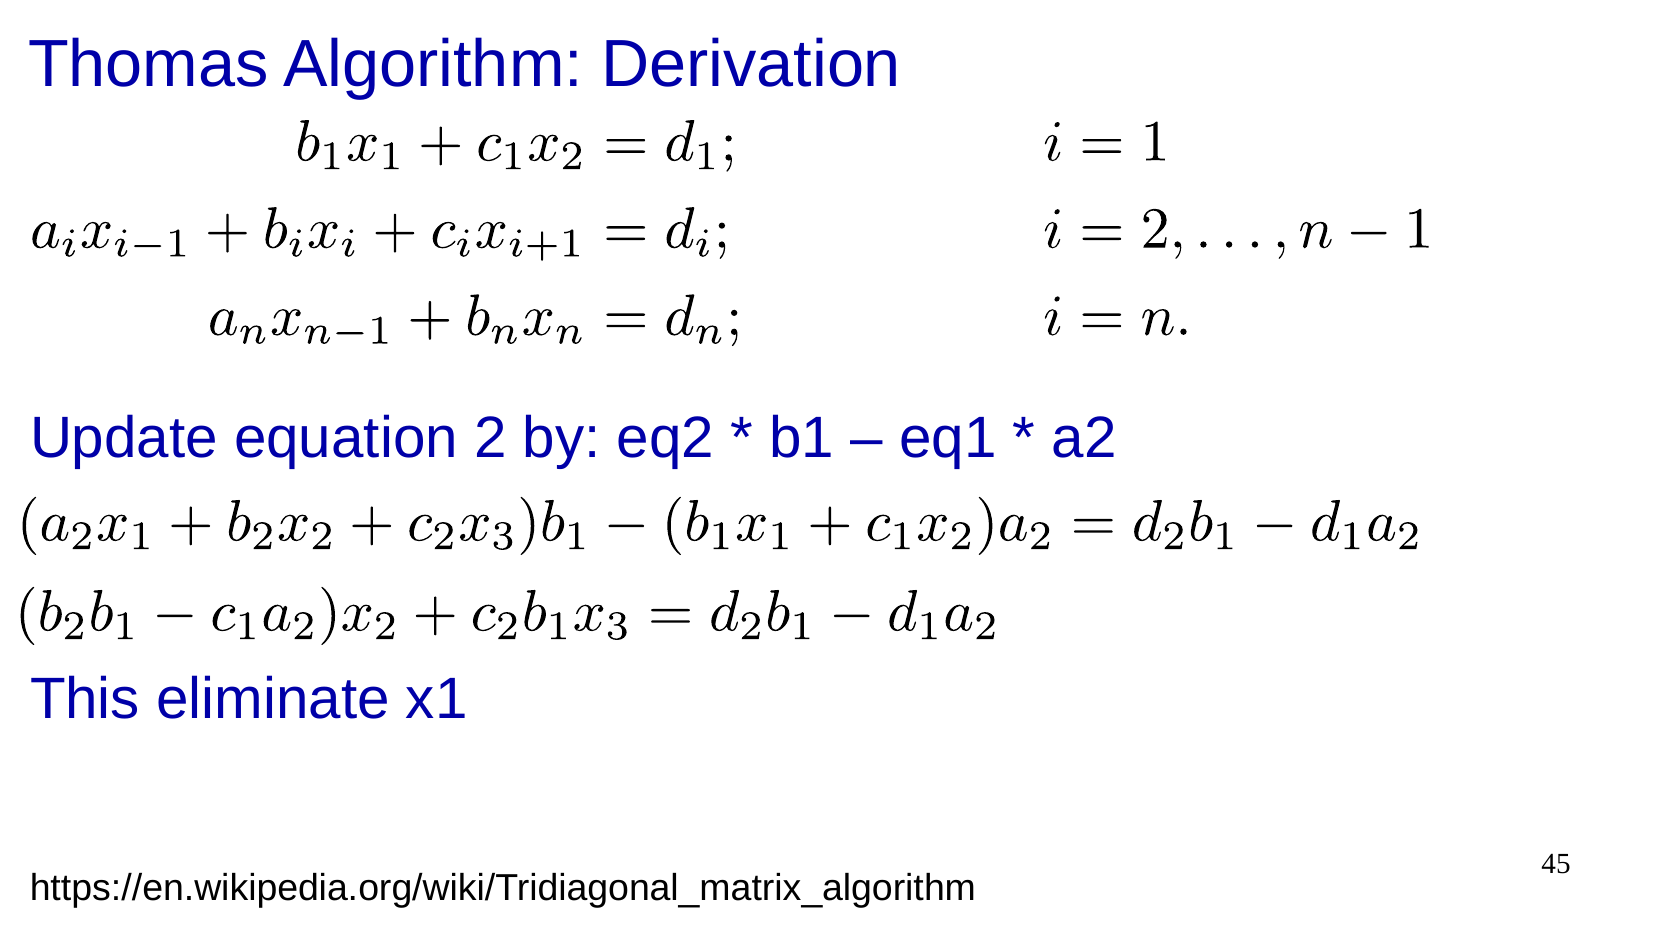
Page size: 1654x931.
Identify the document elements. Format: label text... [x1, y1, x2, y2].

title Thomas Algorithm: Derivation [28, 21, 1626, 106]
text_box https://en.wikipedia.org/wiki/Tridiagonal_matrix_algorithm [15, 858, 992, 916]
text_box [15, 586, 998, 646]
text_box [16, 496, 1420, 556]
list Update equation 2 by: eq2 * b1 – eq1 * a2 This eliminate x1 [30, 405, 1645, 916]
text_box [30, 120, 1434, 349]
